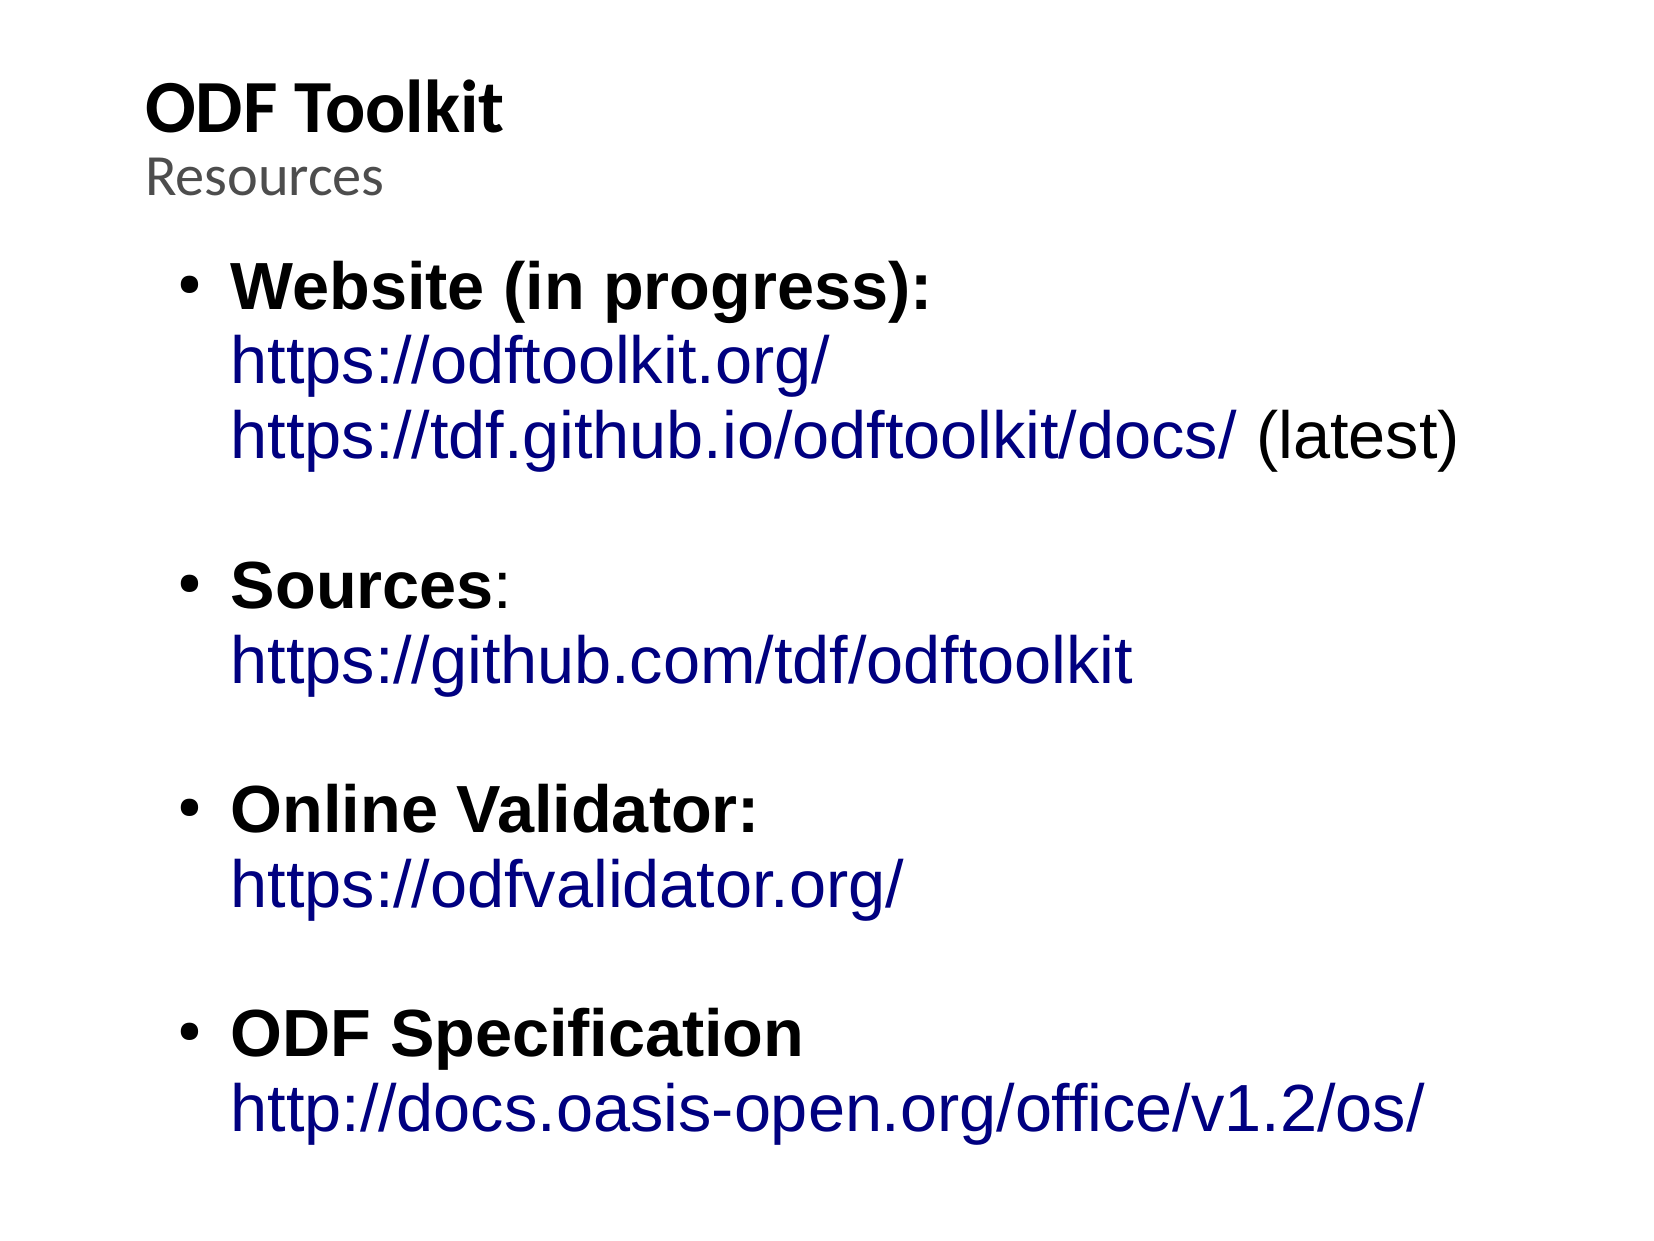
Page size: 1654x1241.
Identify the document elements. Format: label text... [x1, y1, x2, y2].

title ODF Toolkit Resources [145, 67, 1388, 220]
text_box Website (in progress): https://odftoolkit.org/ https://tdf.github.io/odftoolkit/docs/ (latest) Sources: https://github.com/tdf/odftoolkit Online Validator: https://odfvalidator.org/ ODF Specification http://docs.oasis-open.org/office/v1.2/os/ [145, 241, 1560, 1229]
